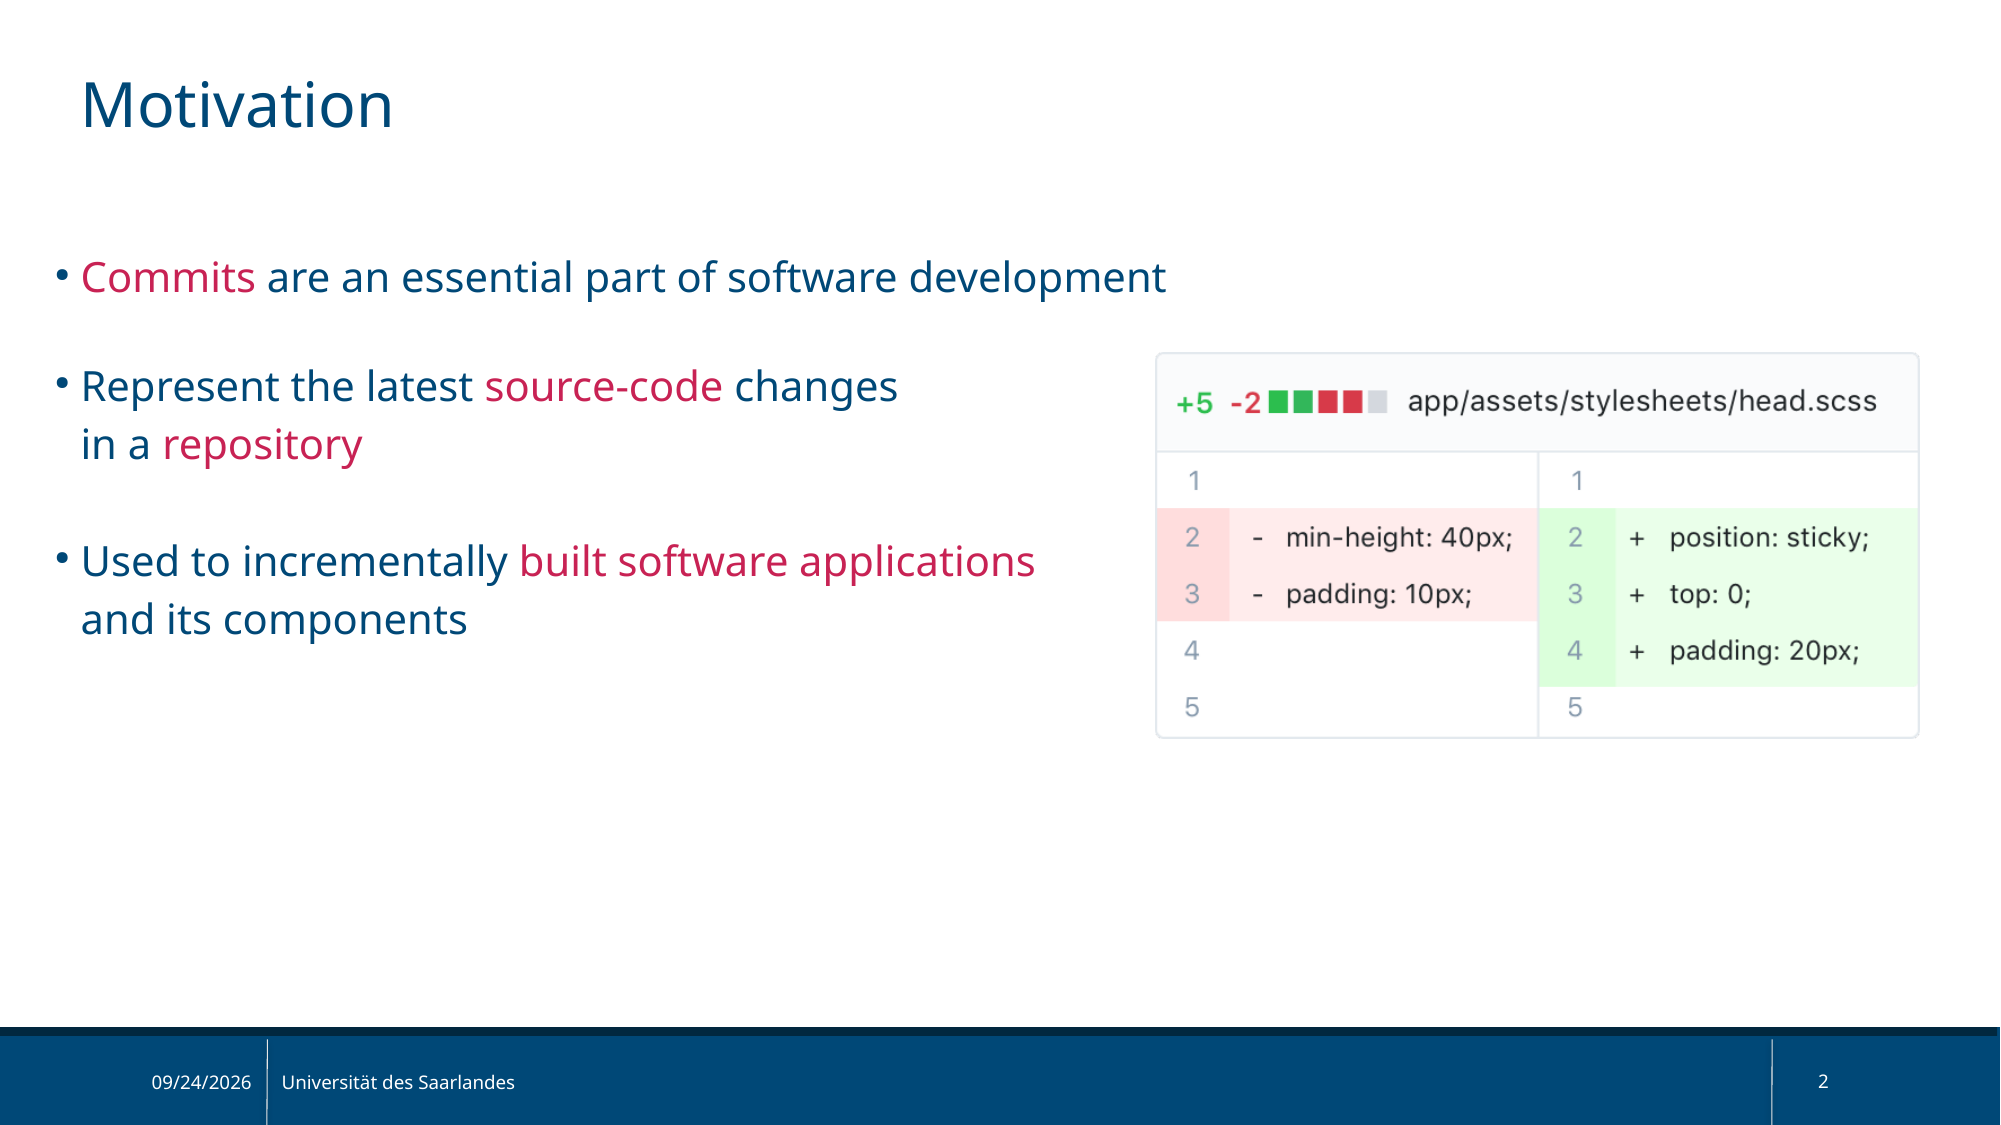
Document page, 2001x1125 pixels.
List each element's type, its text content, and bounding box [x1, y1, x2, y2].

slide_number <number> [1803, 1052, 2000, 1113]
footer Universität des Saarlandes [266, 1052, 1741, 1113]
list Commits are an essential part of software development Represent the latest source-code changes in a repository Used to incrementally built software applications and its components [55, 243, 1300, 1040]
list Motivation [65, 57, 1520, 170]
picture [1155, 352, 1920, 739]
slide_number 09/22/2023 [65, 1053, 266, 1113]
